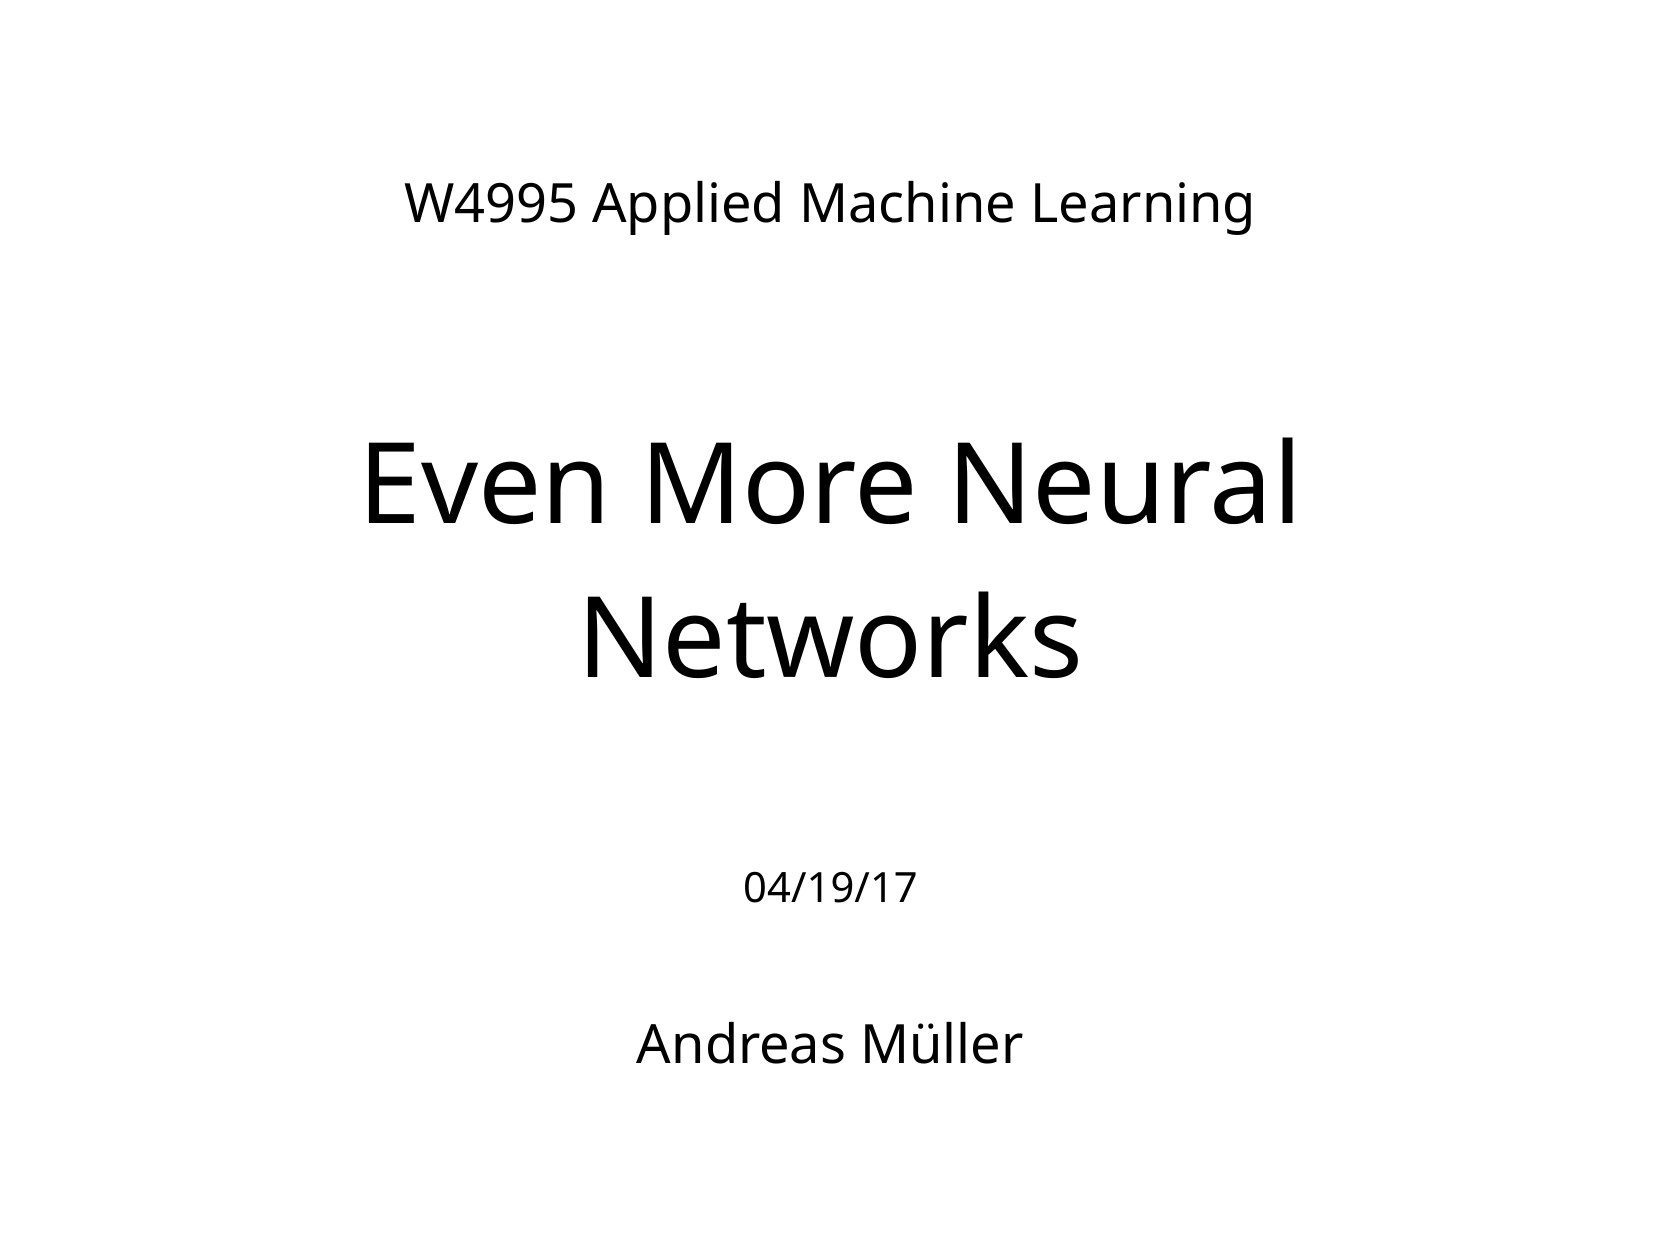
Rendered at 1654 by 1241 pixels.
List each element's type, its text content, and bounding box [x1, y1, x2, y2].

text_box W4995 Applied Machine Learning Even More Neural Networks 04/19/17 Andreas Müller [86, 142, 1575, 1103]
